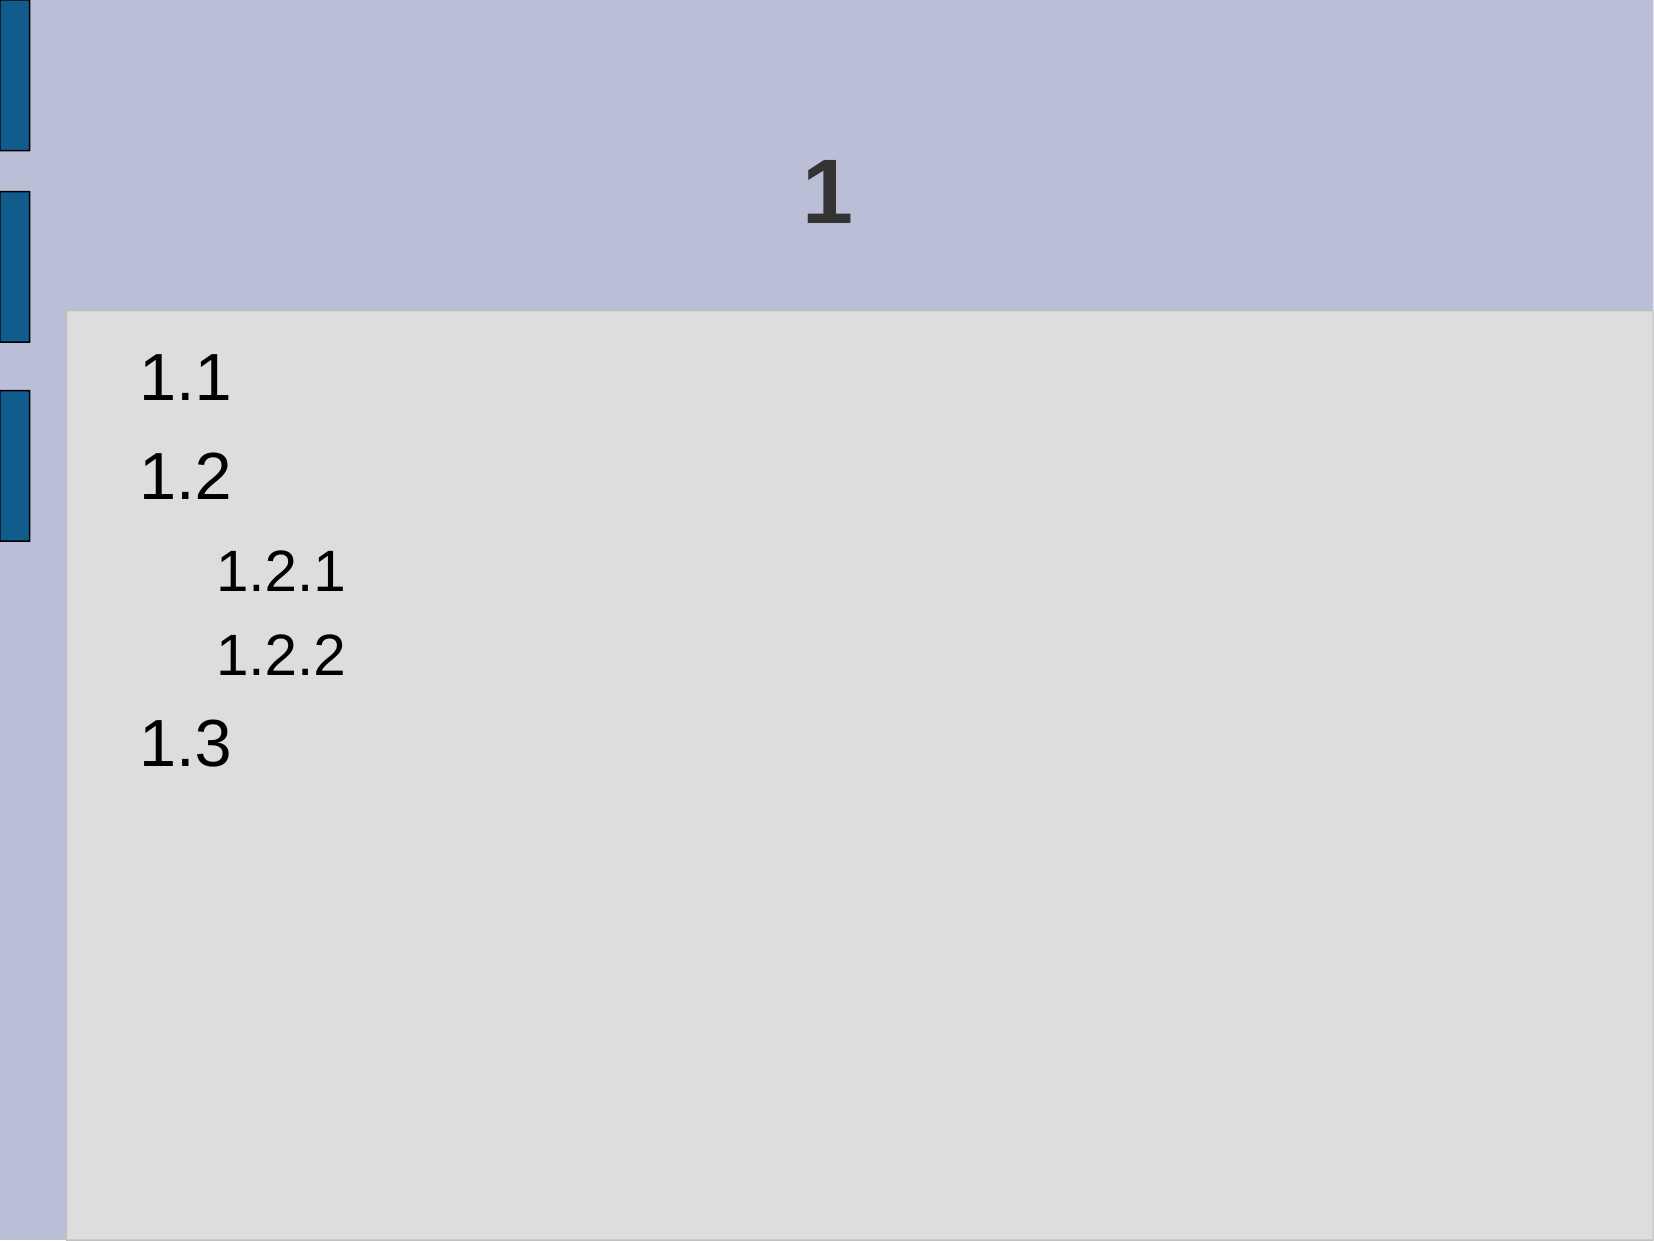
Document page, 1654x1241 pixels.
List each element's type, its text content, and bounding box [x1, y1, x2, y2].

title 1 [121, 91, 1534, 299]
list 1.1 1.2 1.2.1 1.2.2 1.3 [121, 344, 1534, 1127]
